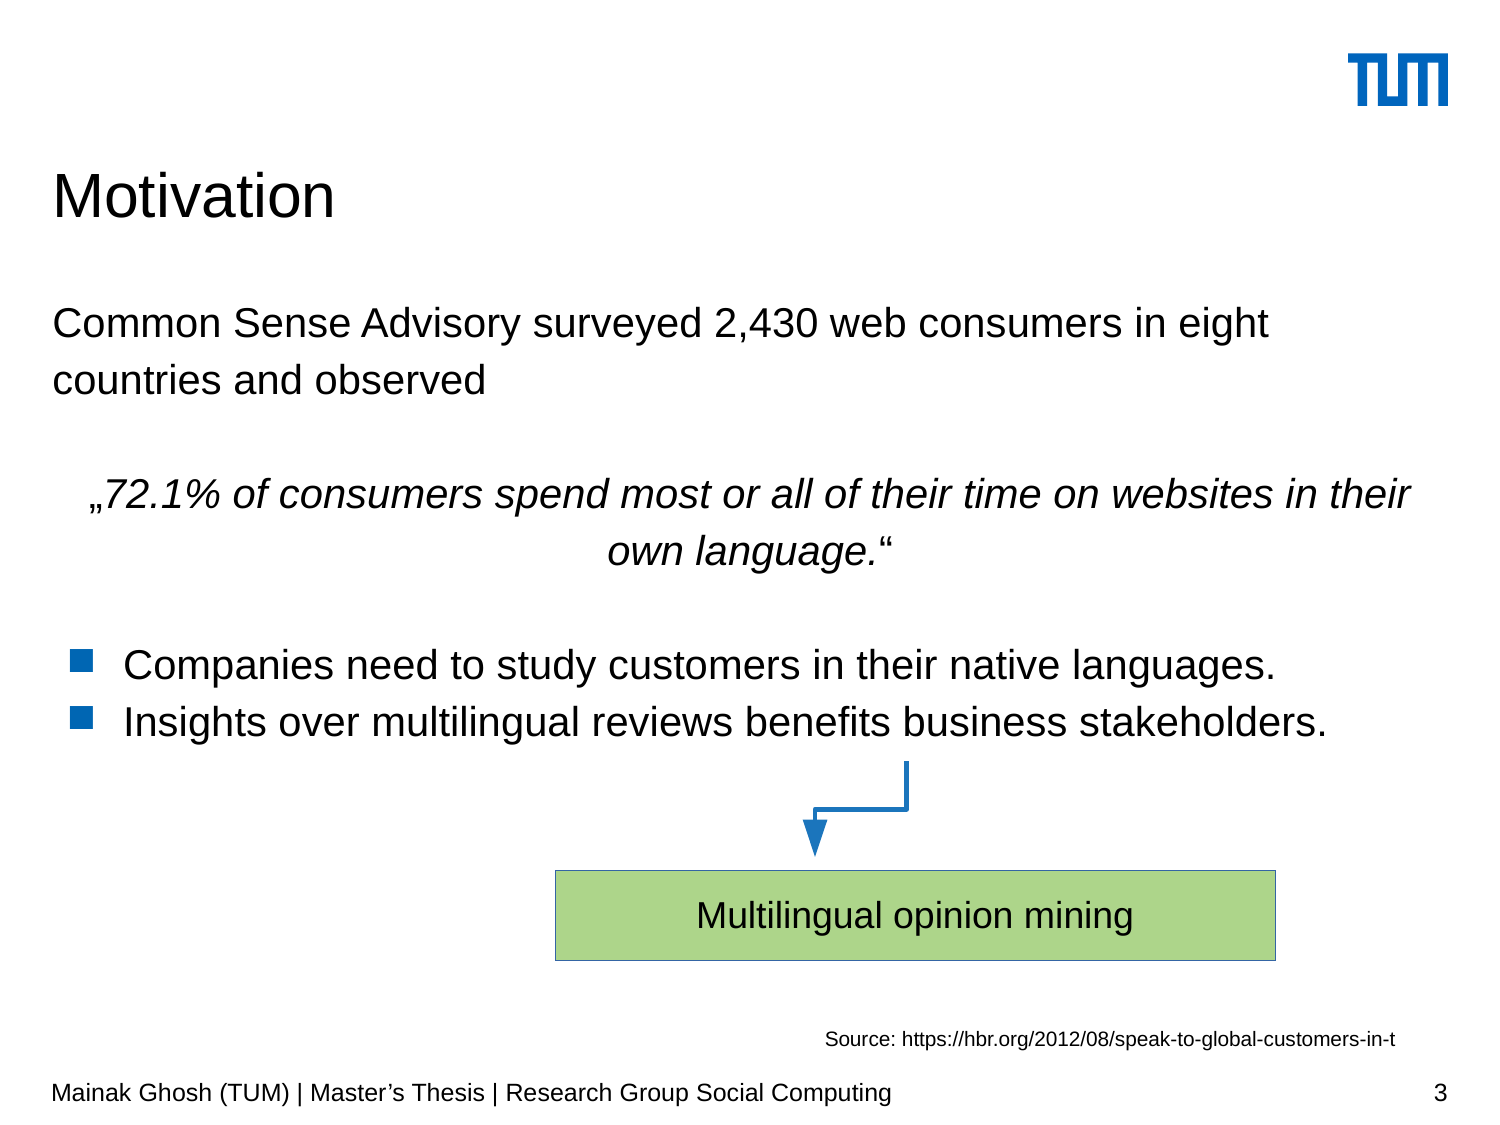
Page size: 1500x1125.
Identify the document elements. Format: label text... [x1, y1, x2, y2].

text_box Multilingual opinion mining [555, 870, 1276, 961]
slide_number <number> [1112, 1061, 1448, 1122]
list Common Sense Advisory surveyed 2,430 web consumers in eight countries and observed „72.1% of consumers spend most or all of their time on websites in their own language.“ Companies need to study customers in their native languages. Insights over multilingual reviews benefits business stakeholders. [52, 289, 1449, 1060]
footer Mainak Ghosh (TUM) | Master’s Thesis | Research Group Social Computing [51, 1061, 1112, 1122]
text_box Source: https://hbr.org/2012/08/speak-to-global-customers-in-t [660, 1020, 1441, 1059]
title Motivation [52, 163, 1449, 231]
